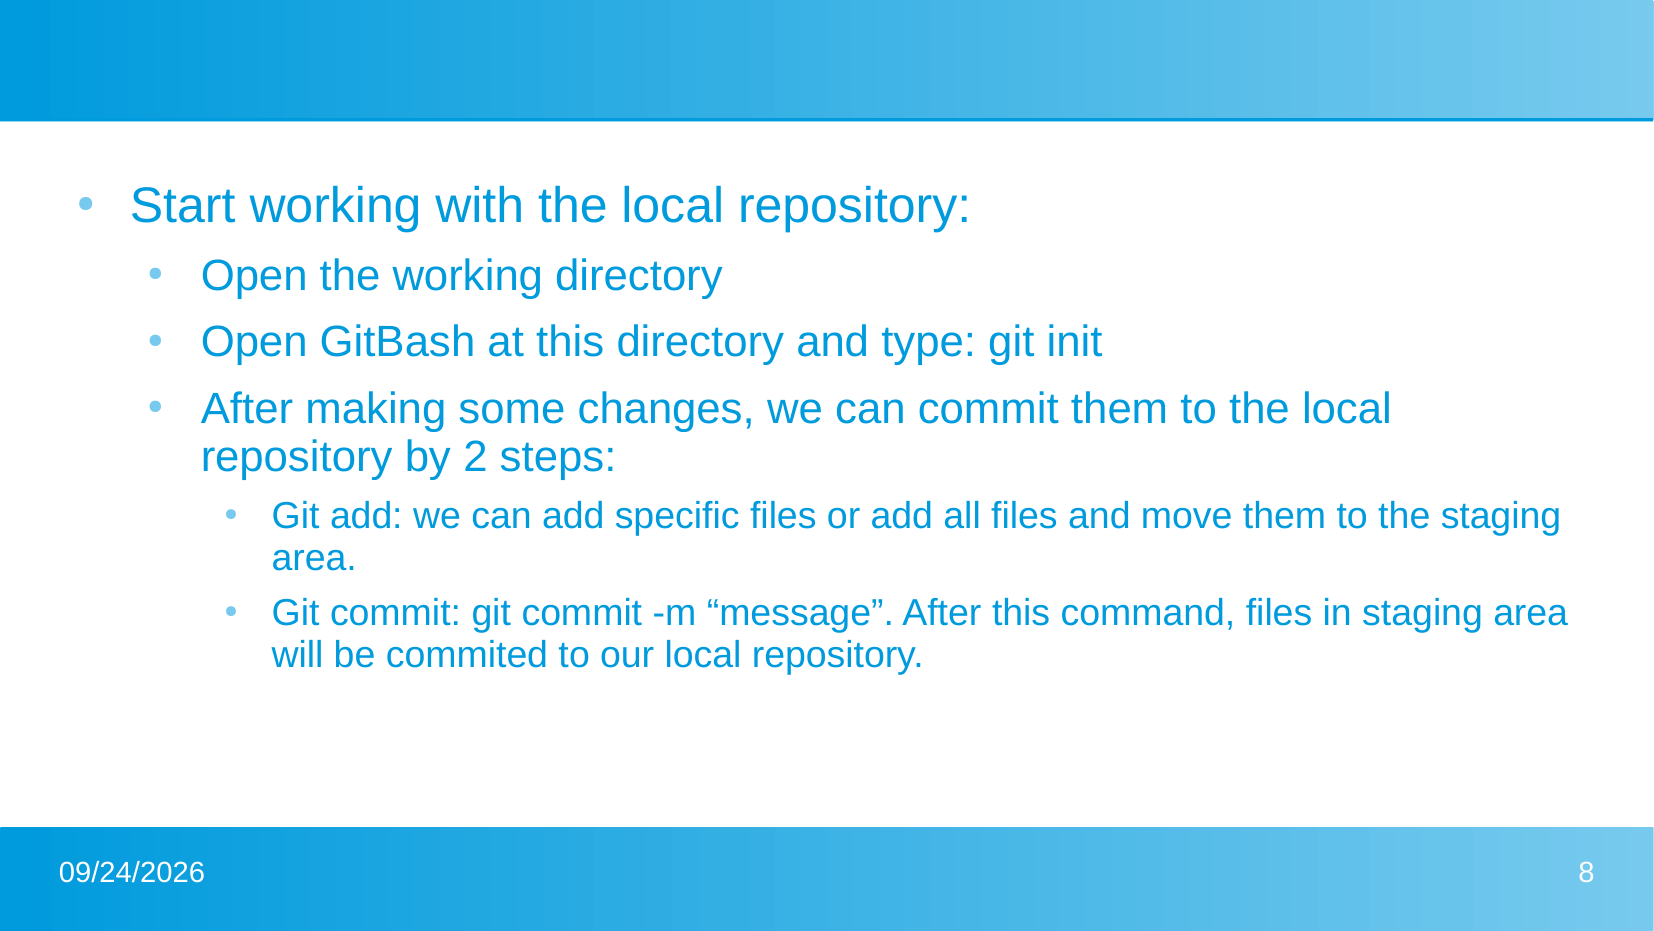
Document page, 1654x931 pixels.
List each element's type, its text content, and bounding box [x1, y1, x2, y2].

list Start working with the local repository: Open the working directory Open GitBash at this directory and type: git init After making some changes, we can commit them to the local repository by 2 steps: Git add: we can add specific files or add all files and move them to the staging area. Git commit: git commit -m “message”. After this command, files in staging area will be commited to our local repository. [59, 177, 1595, 768]
title [59, 29, 1595, 108]
